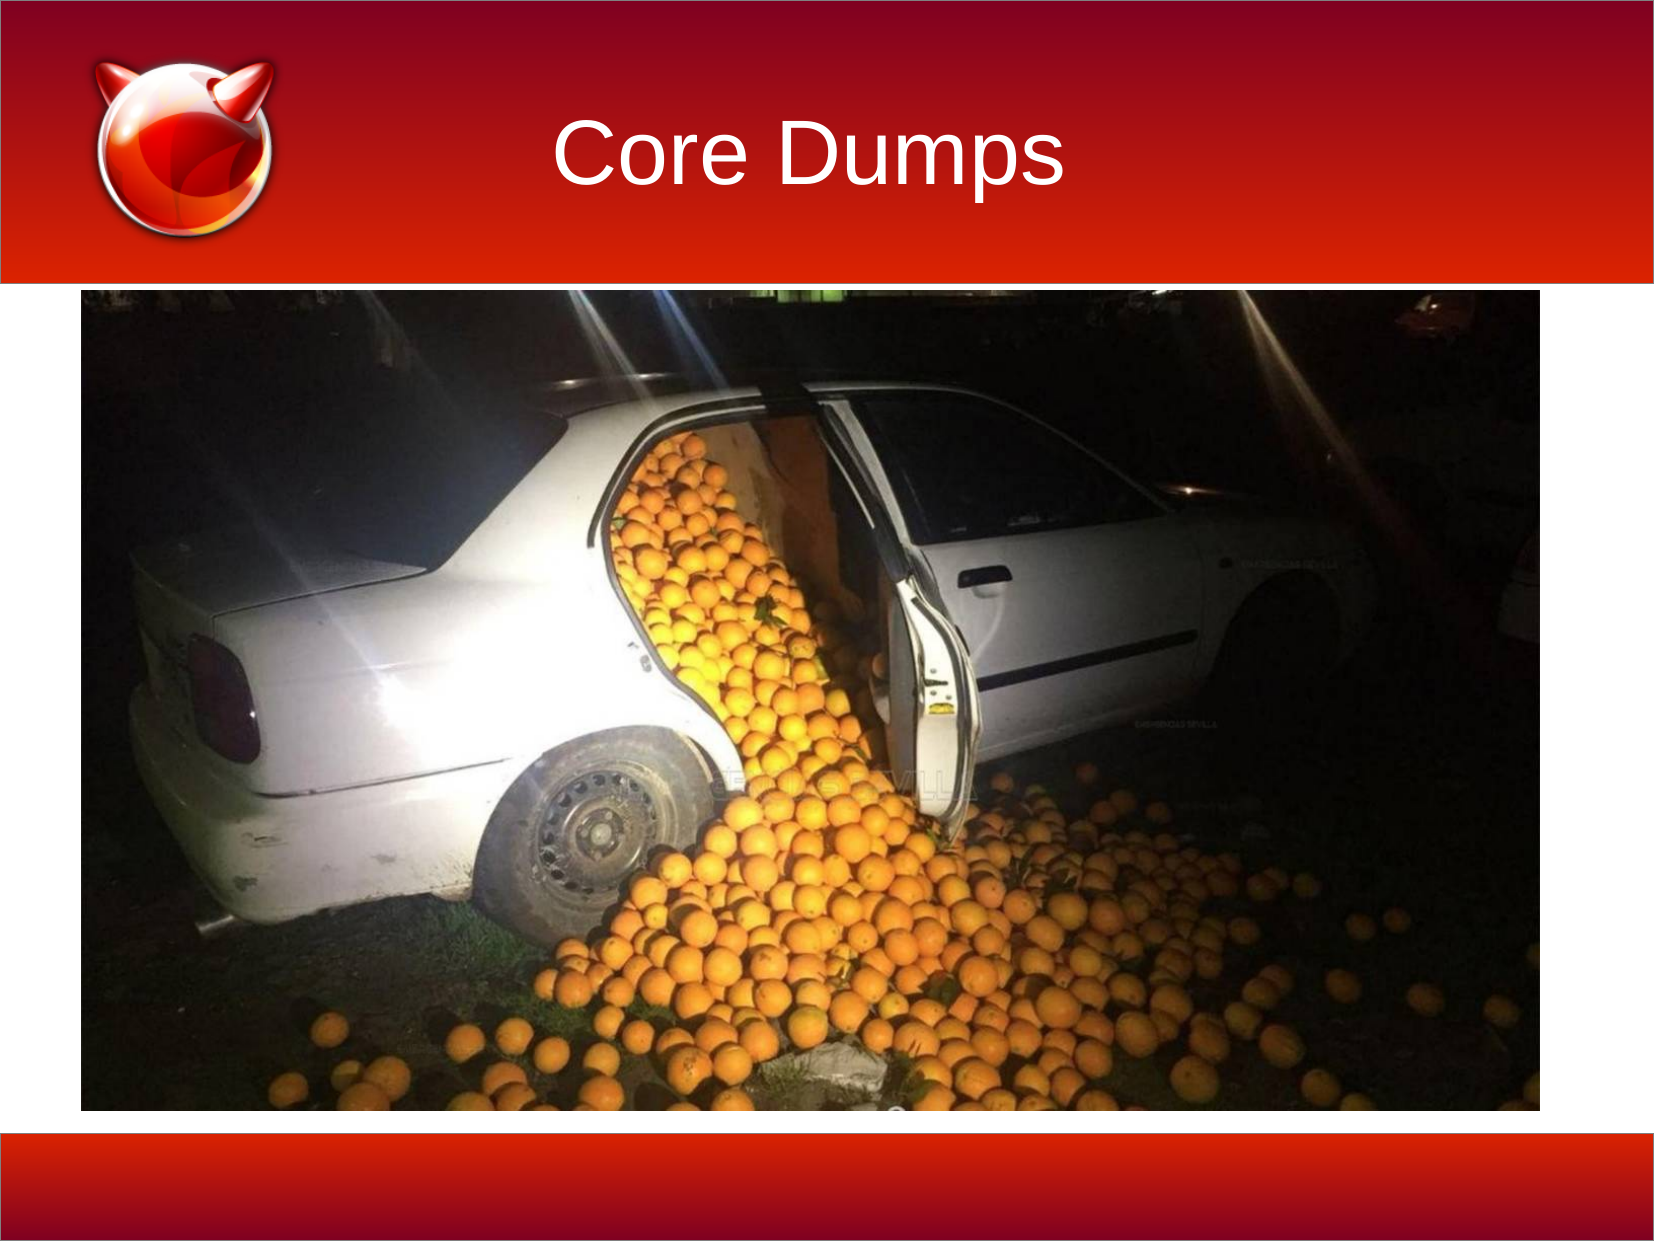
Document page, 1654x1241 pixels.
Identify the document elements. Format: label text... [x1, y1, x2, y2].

title Core Dumps [82, 49, 1536, 257]
picture [81, 290, 1540, 1111]
